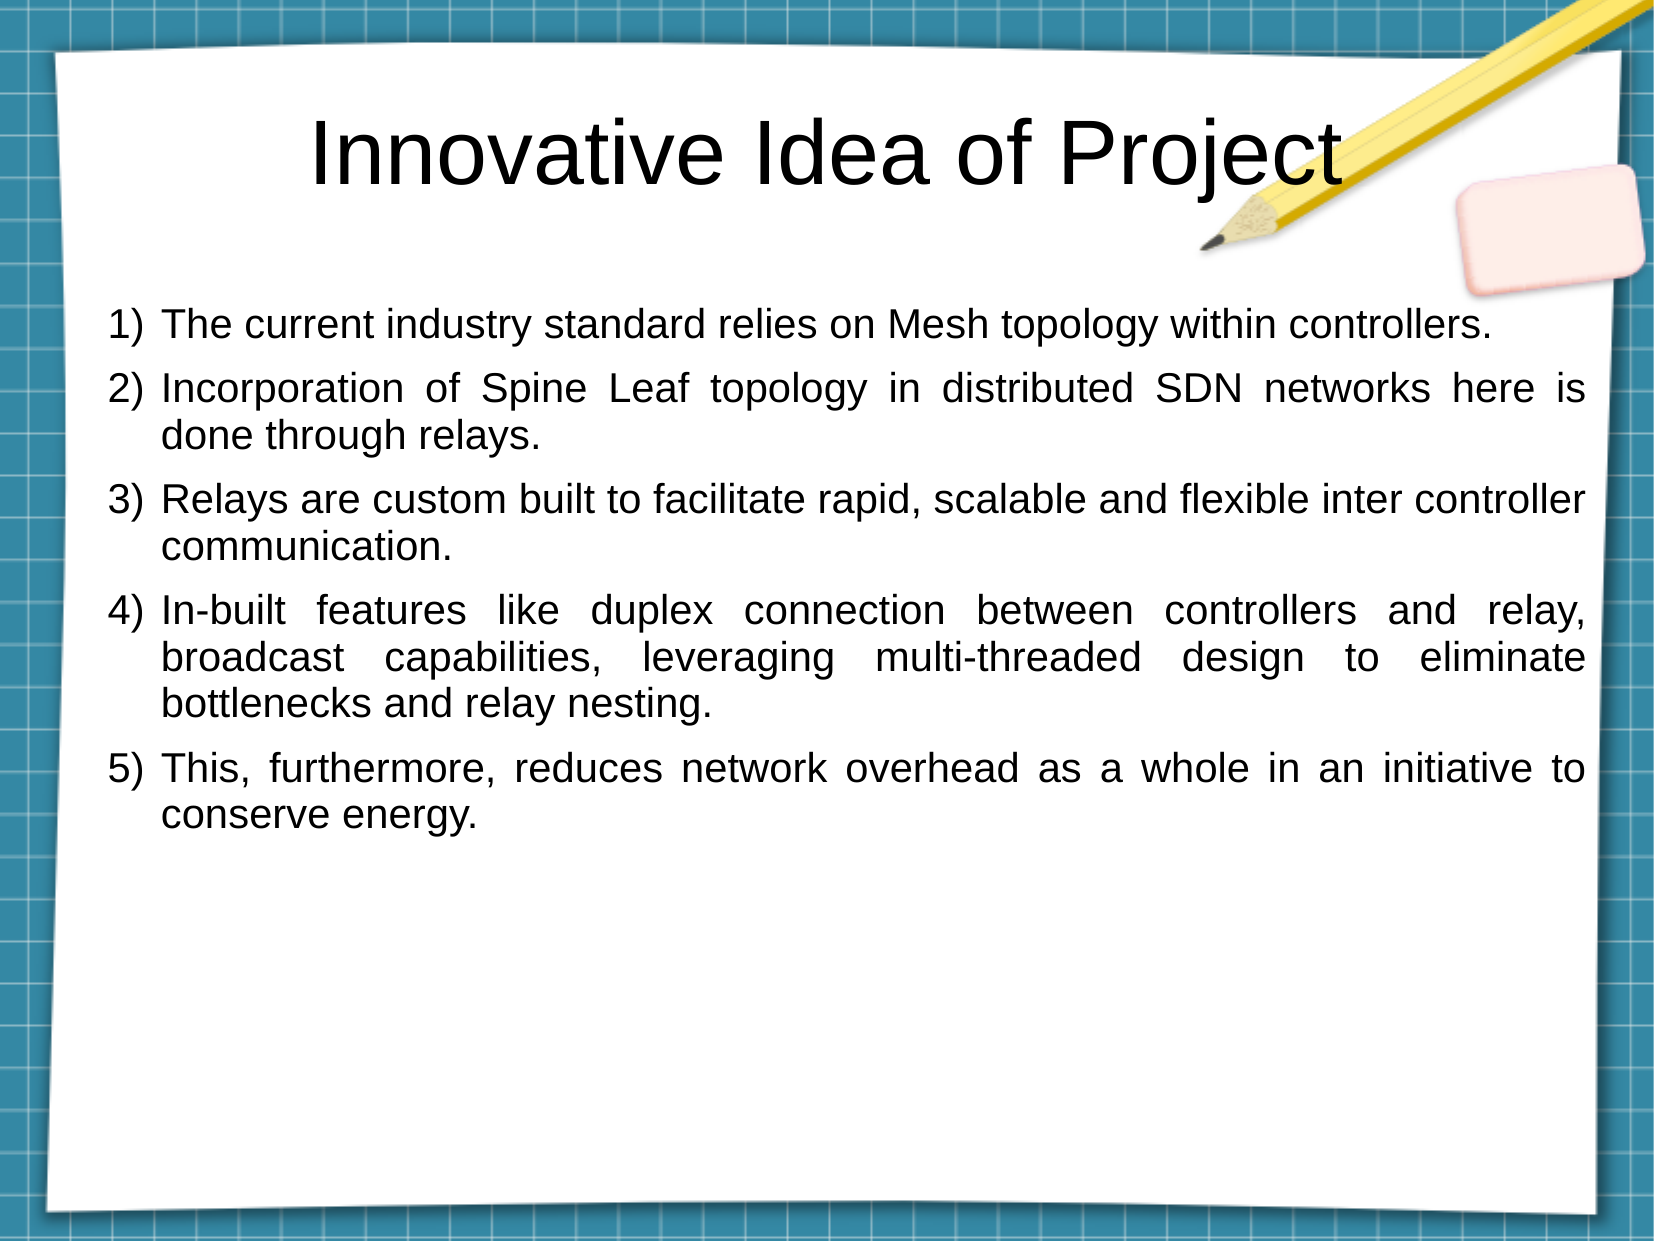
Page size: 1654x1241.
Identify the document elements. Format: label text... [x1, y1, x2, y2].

list The current industry standard relies on Mesh topology within controllers. Incorporation of Spine Leaf topology in distributed SDN networks here is done through relays. Relays are custom built to facilitate rapid, scalable and flexible inter controller communication. In-built features like duplex connection between controllers and relay, broadcast capabilities, leveraging multi-threaded design to eliminate bottlenecks and relay nesting. This, furthermore, reduces network overhead as a whole in an initiative to conserve energy. [90, 300, 1588, 1021]
title Innovative Idea of Project [82, 49, 1571, 257]
picture [0, 0, 1654, 1241]
